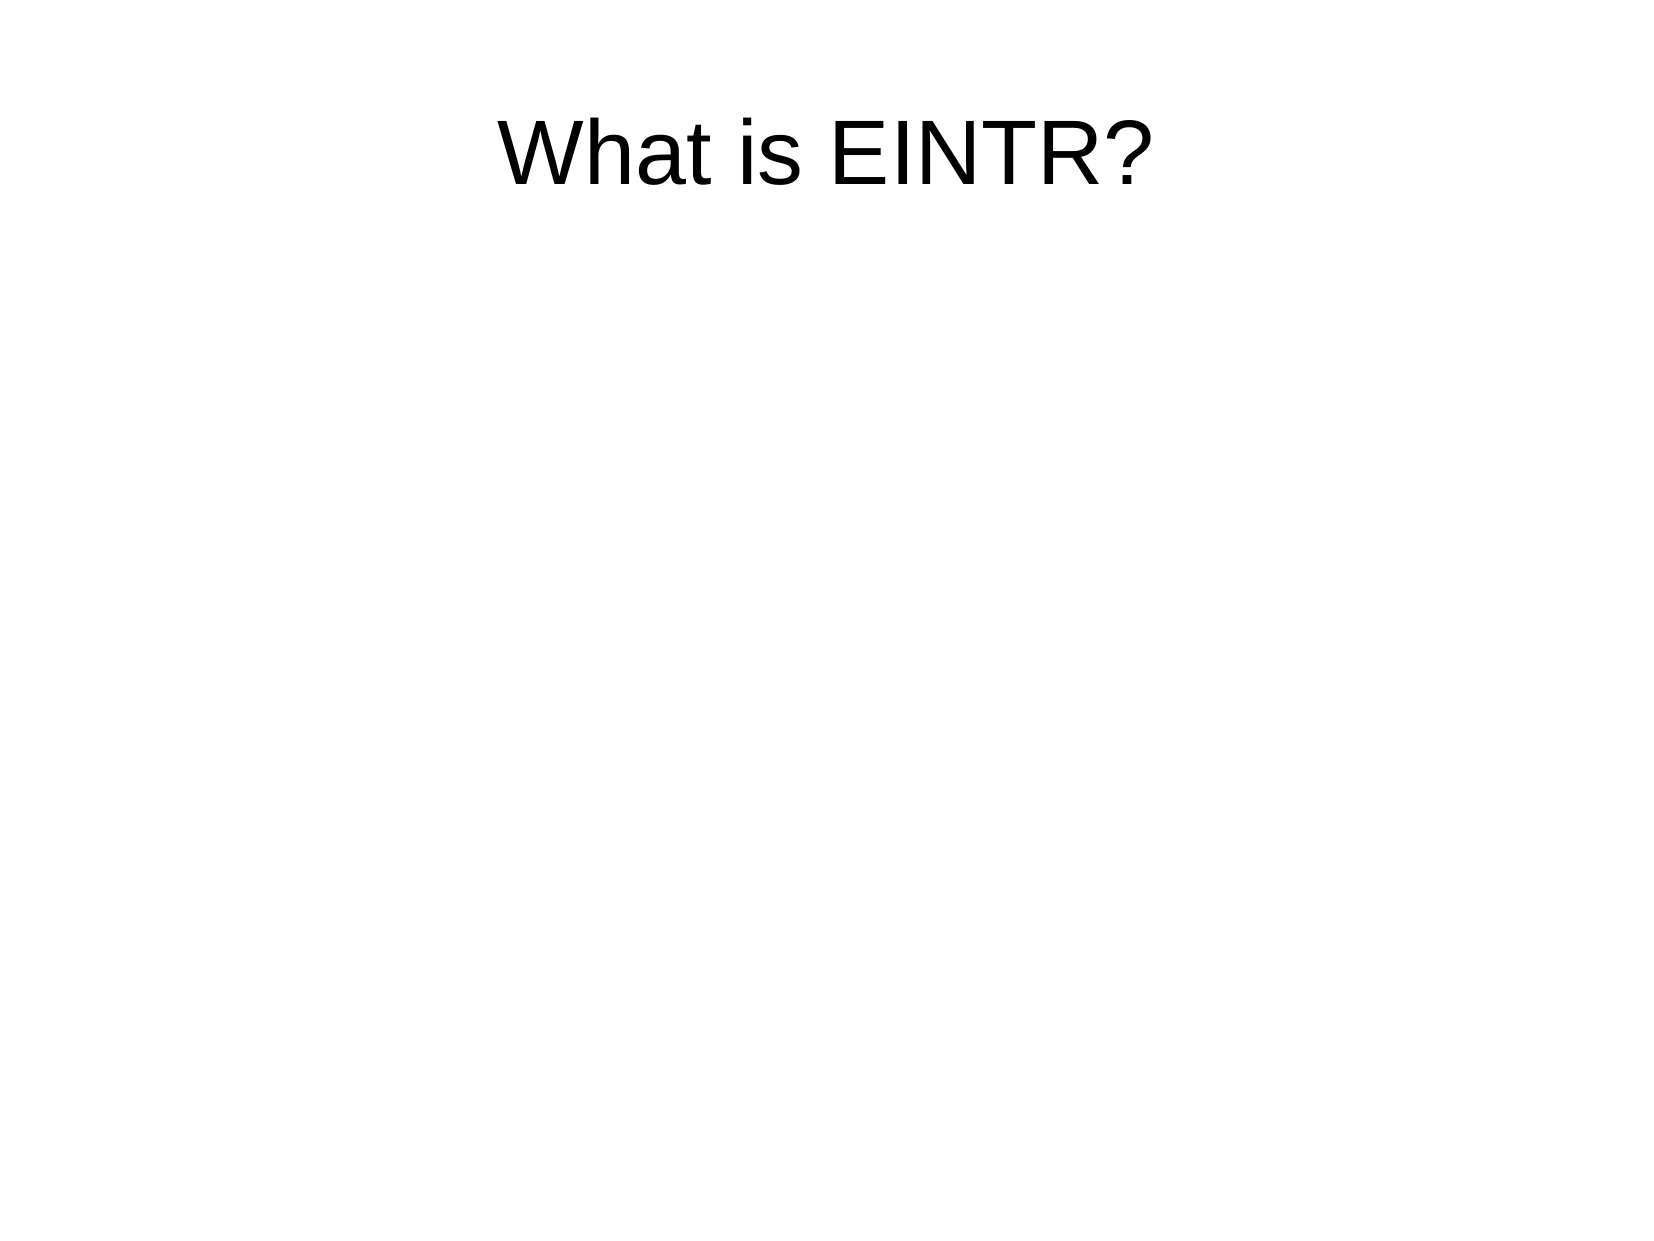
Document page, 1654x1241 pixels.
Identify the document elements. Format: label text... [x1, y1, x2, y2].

title What is EINTR? [82, 49, 1571, 257]
